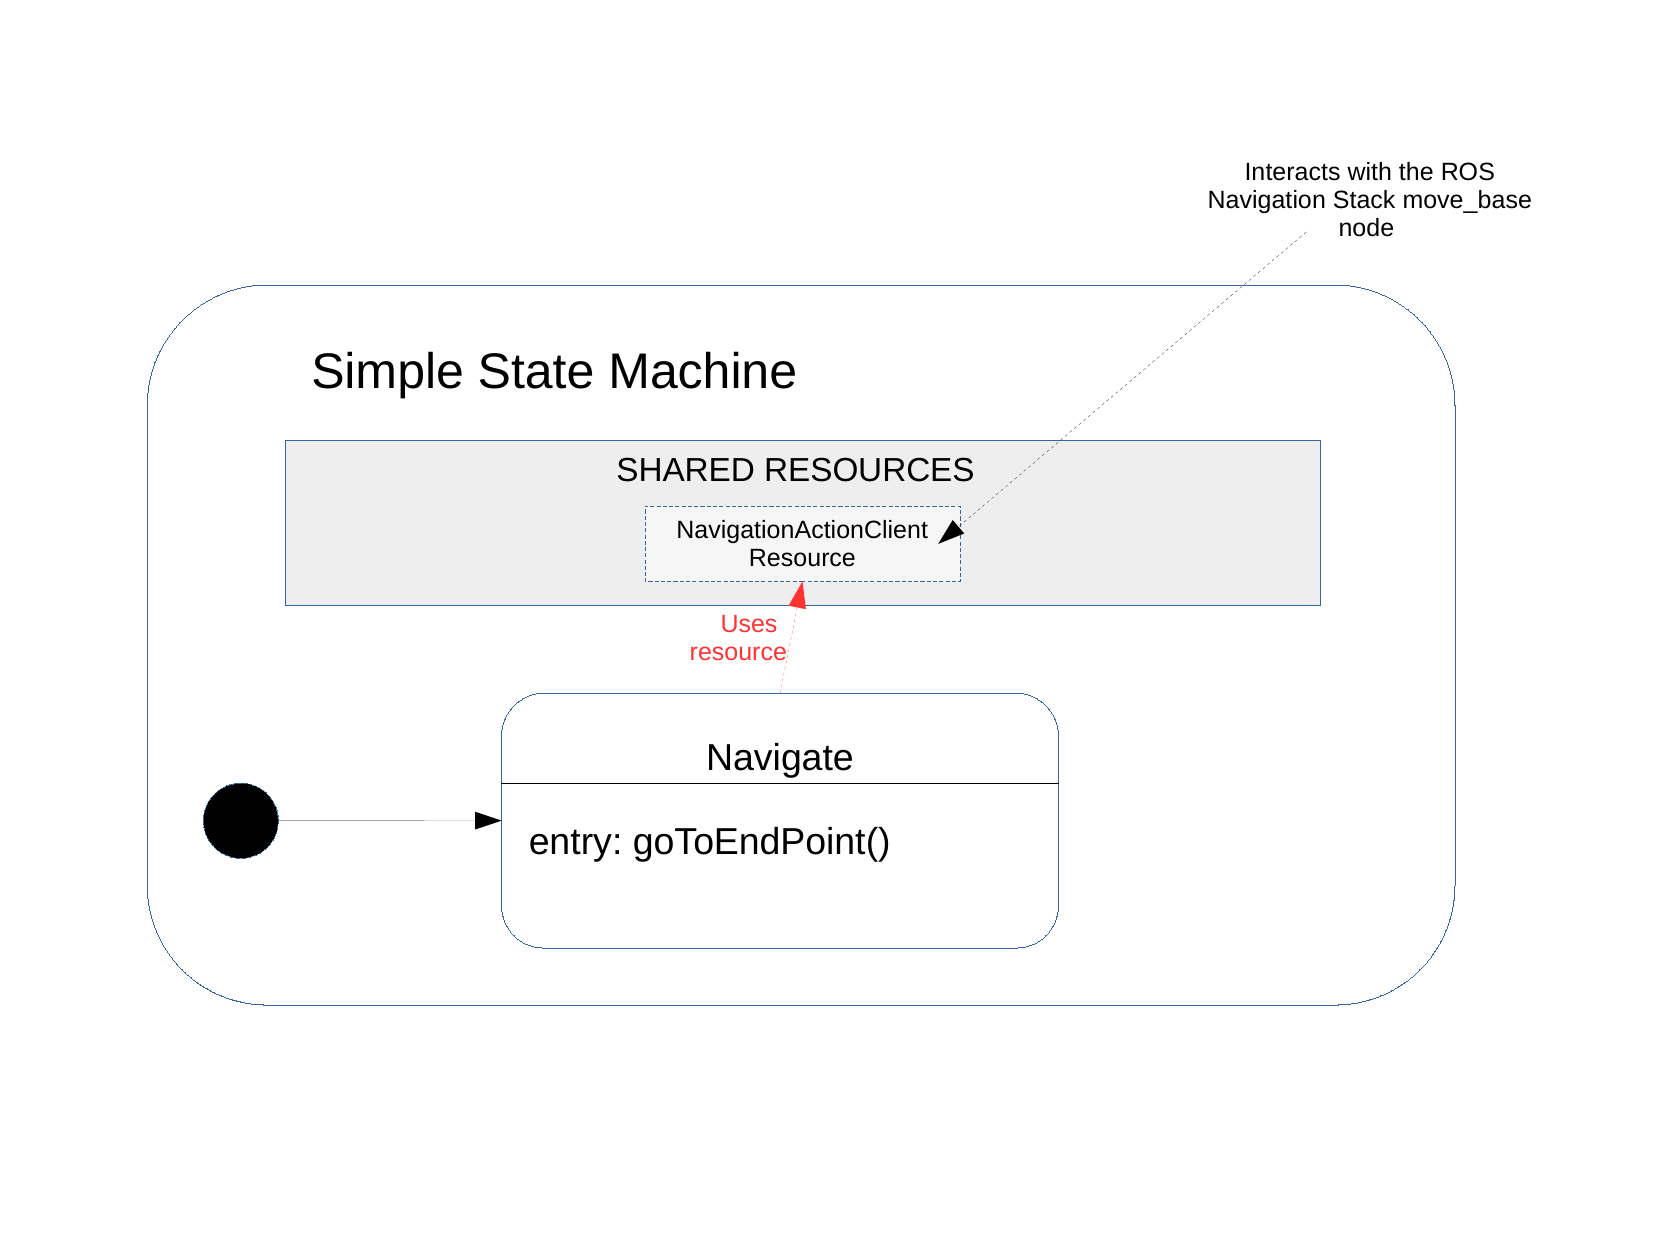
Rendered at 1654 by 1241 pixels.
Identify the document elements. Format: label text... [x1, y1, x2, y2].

text_box [147, 285, 1456, 1006]
text_box SHARED RESOURCES [601, 444, 991, 571]
text_box Navigate entry: goToEndPoint() [501, 784, 1059, 949]
text_box NavigationActionClient Resource [645, 571, 961, 582]
text_box Simple State Machine [270, 336, 839, 537]
text_box Interacts with the ROS Navigation Stack move_base node [1170, 150, 1571, 249]
text_box Navigate entry: goToEndPoint() [501, 693, 1059, 783]
